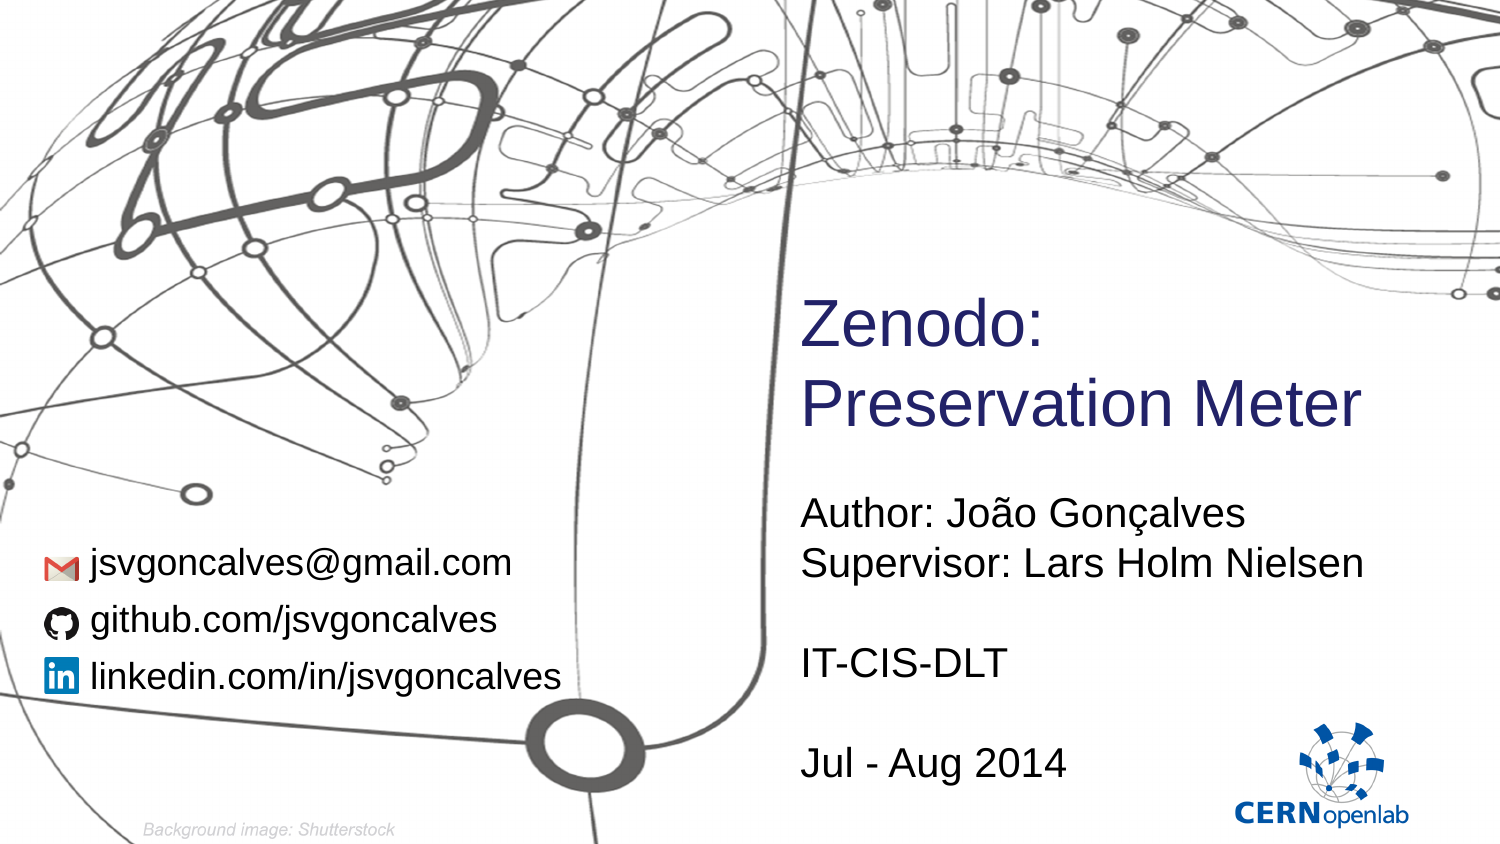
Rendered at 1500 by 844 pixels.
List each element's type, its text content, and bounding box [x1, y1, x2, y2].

picture [0, 0, 1500, 844]
subtitle Author: João Gonçalves Supervisor: Lars Holm Nielsen IT-CIS-DLT Jul - Aug 2014 [785, 478, 1424, 753]
title Zenodo: Preservation Meter [785, 262, 1424, 458]
text_box jsvgoncalves@gmail.com github.com/jsvgoncalves linkedin.com/in/jsvgoncalves [75, 534, 577, 705]
